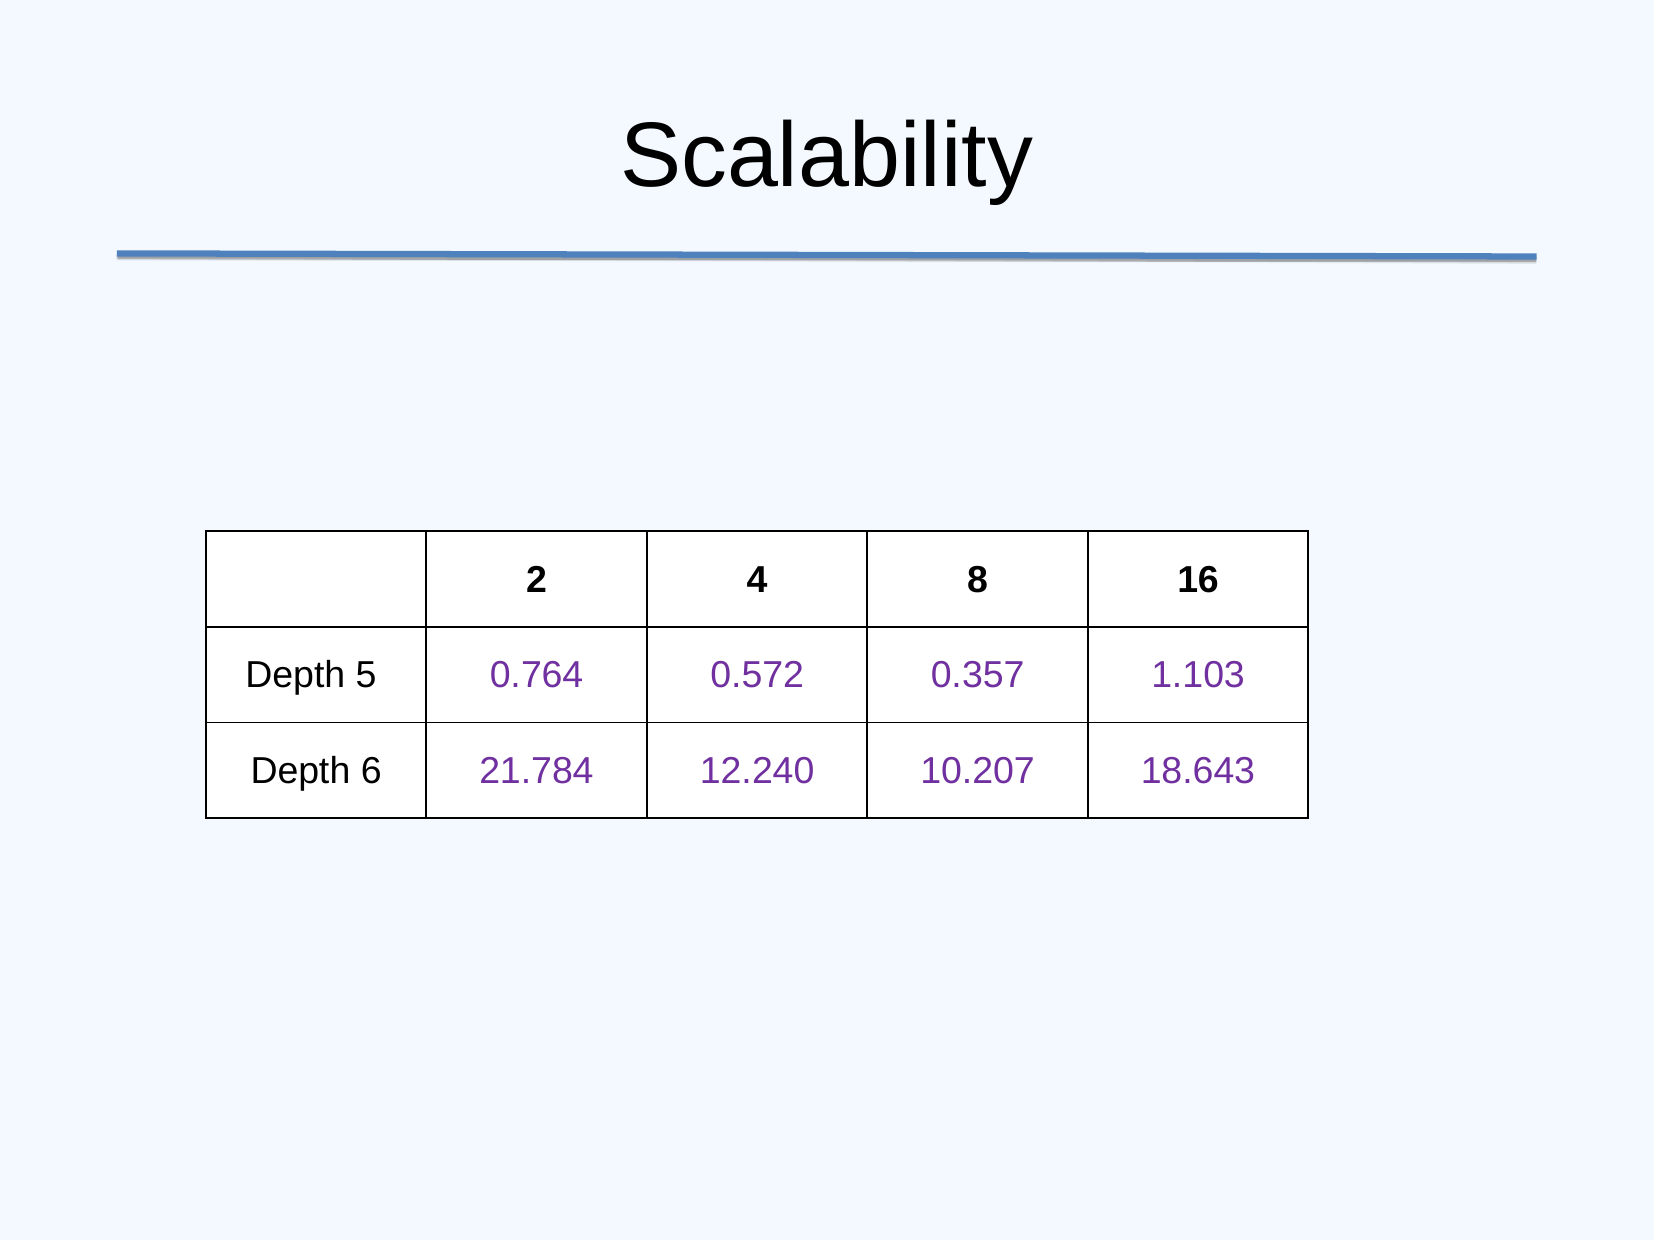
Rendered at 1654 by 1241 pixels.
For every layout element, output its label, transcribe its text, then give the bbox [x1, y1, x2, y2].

text_box Scalability [82, 46, 1571, 254]
table_cell 12.240 [648, 723, 866, 817]
table_cell 1.103 [1089, 628, 1307, 722]
table_cell 21.784 [427, 723, 646, 817]
table_header 2 [427, 532, 646, 626]
table_cell Depth 5 [207, 628, 425, 722]
table_cell 0.764 [427, 628, 646, 722]
table_cell 10.207 [868, 723, 1087, 817]
table_cell 0.357 [868, 628, 1087, 722]
table_header [207, 532, 425, 626]
table_header 8 [868, 532, 1087, 626]
table_cell 0.572 [648, 628, 866, 722]
table_cell 18.643 [1089, 723, 1307, 817]
table_header 16 [1089, 532, 1307, 626]
table_cell Depth 6 [207, 723, 425, 817]
table_header 4 [648, 532, 866, 626]
